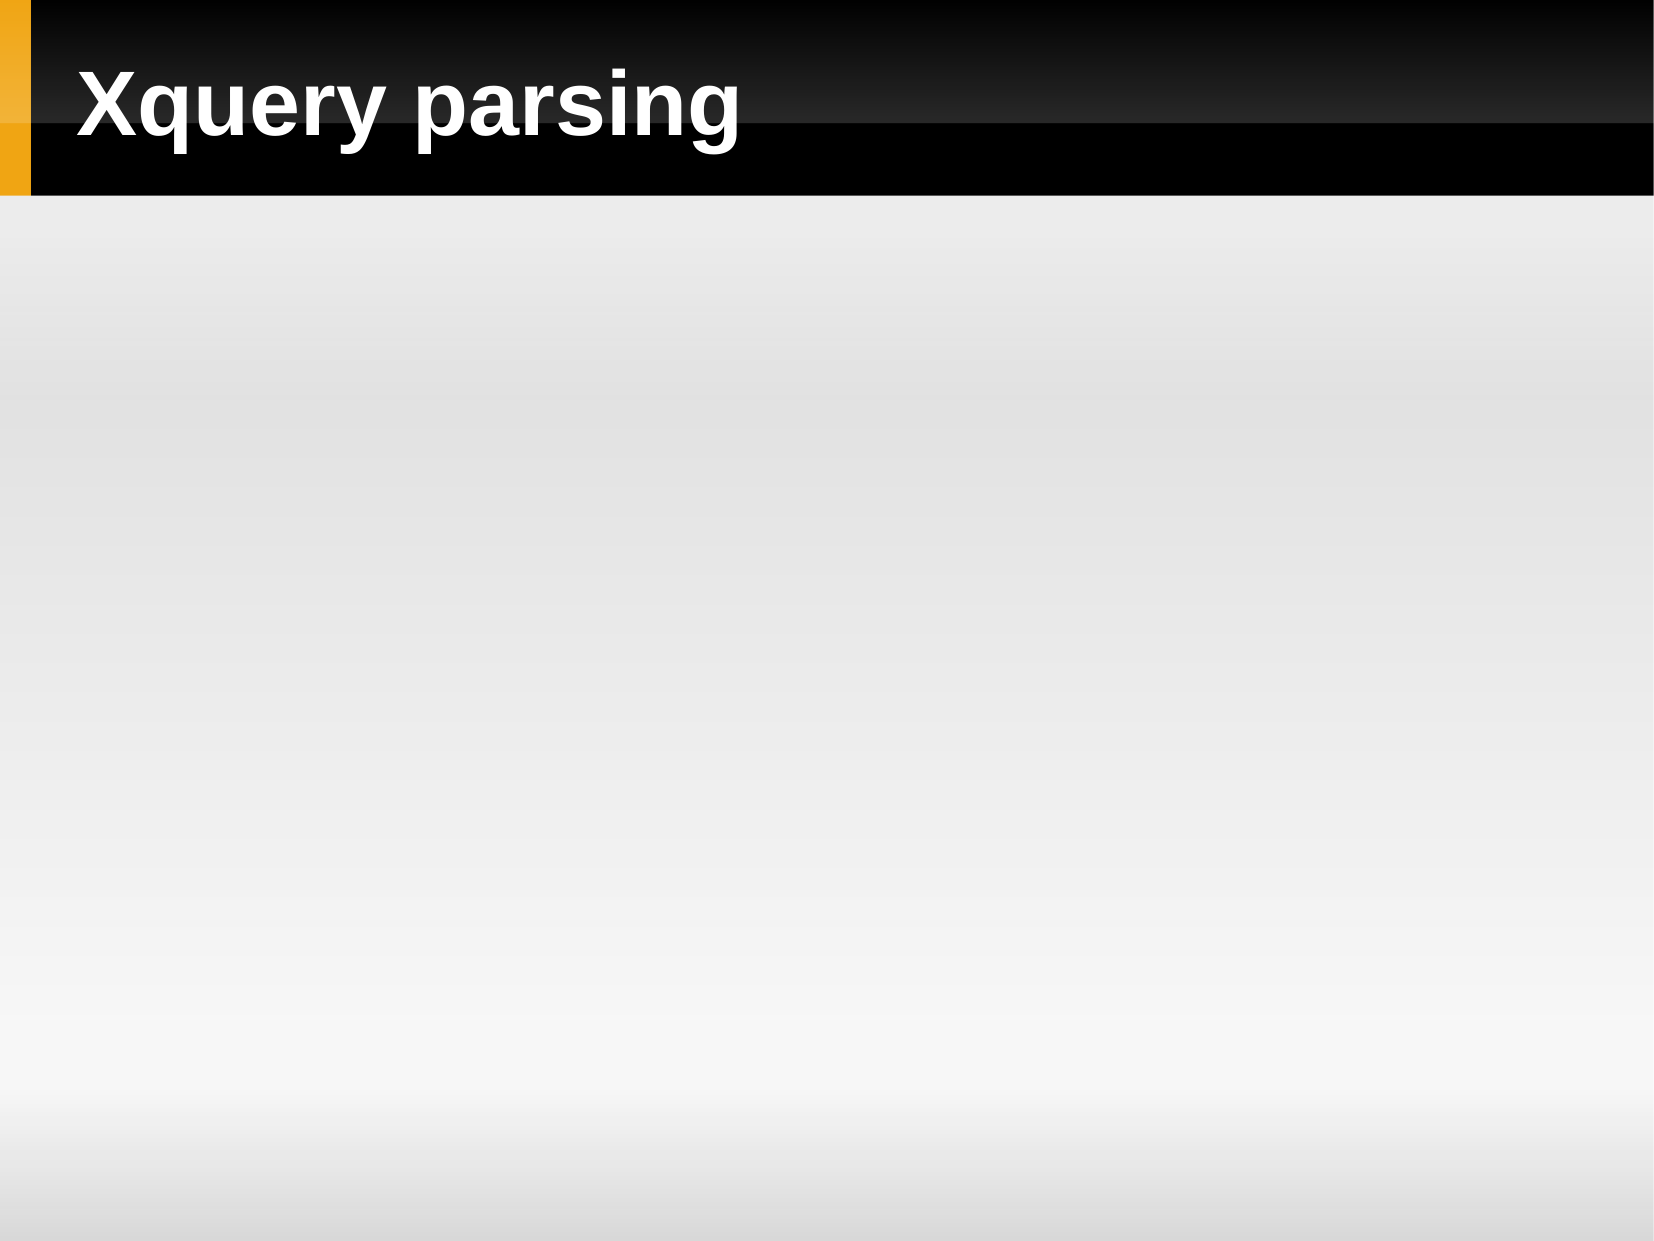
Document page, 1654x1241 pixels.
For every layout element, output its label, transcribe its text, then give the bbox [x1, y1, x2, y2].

picture [0, 0, 1654, 1241]
title Xquery parsing [76, 7, 1565, 200]
